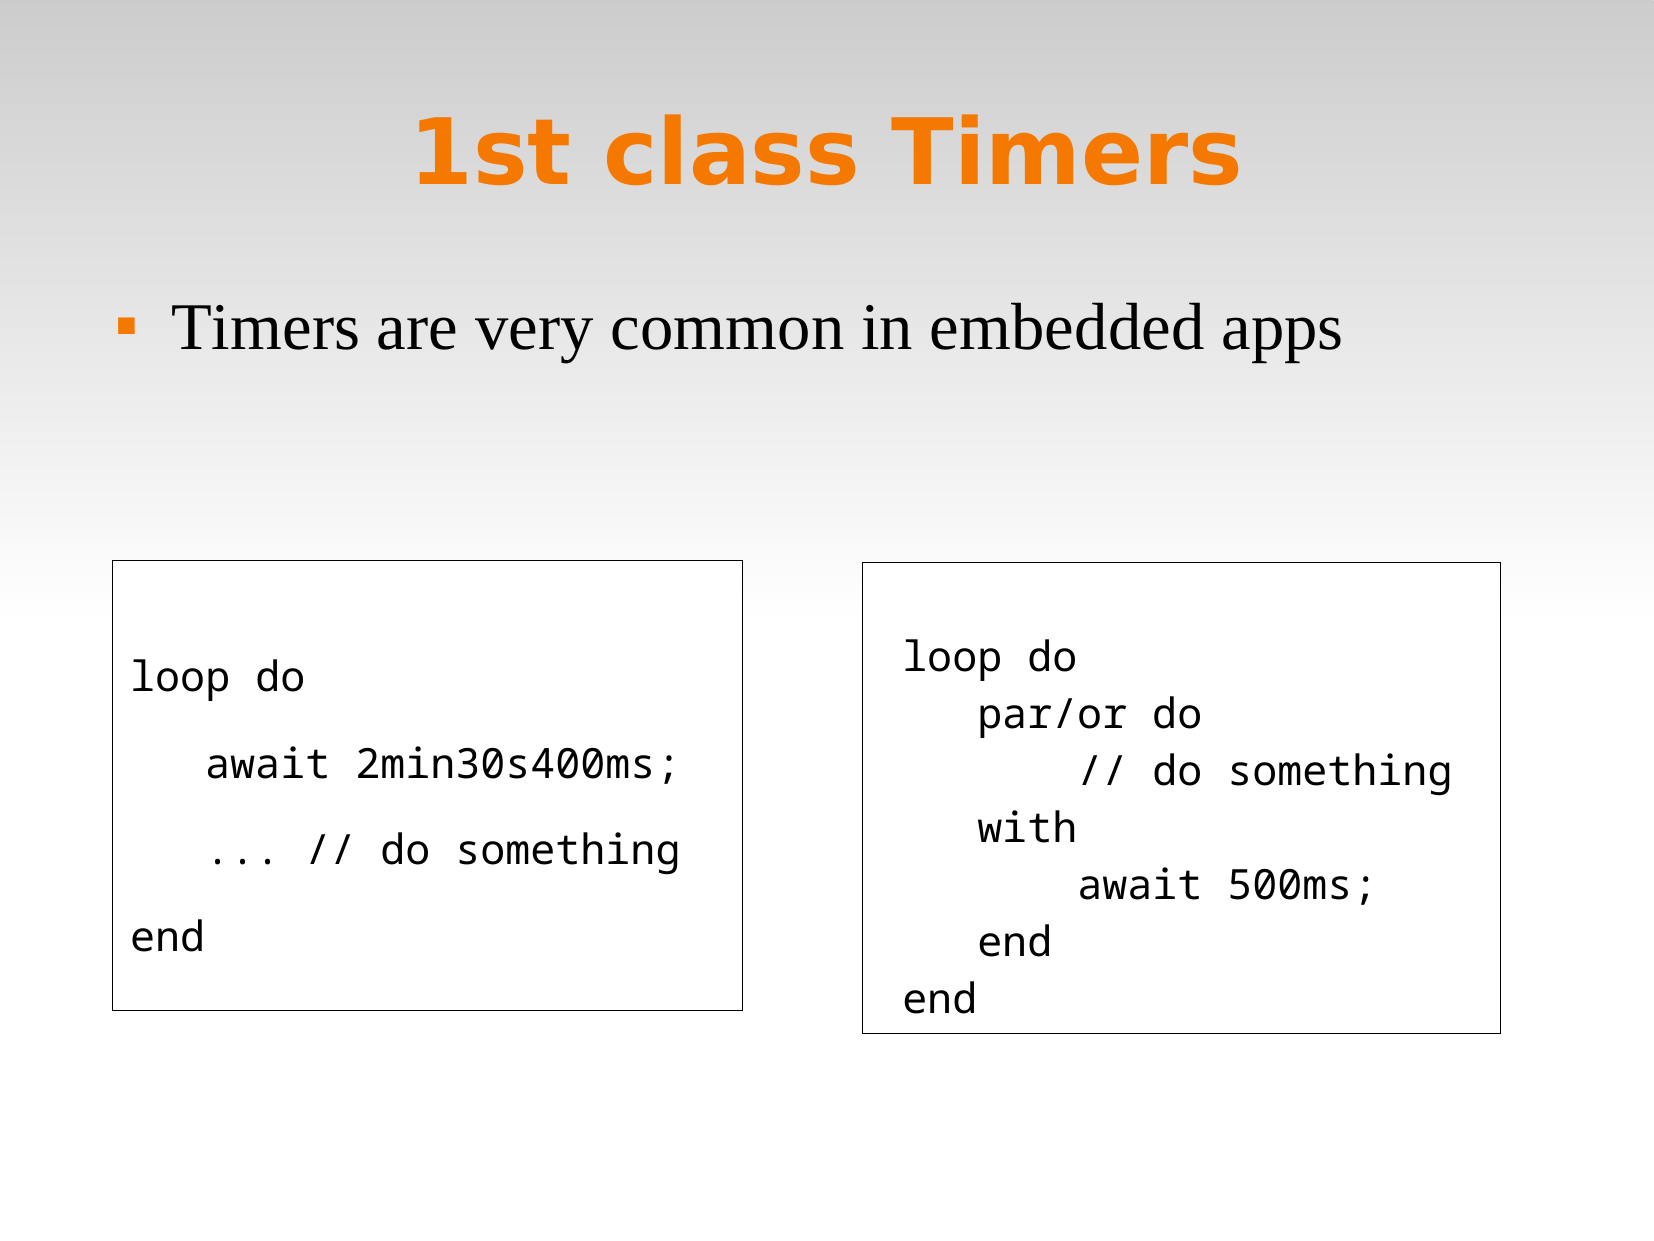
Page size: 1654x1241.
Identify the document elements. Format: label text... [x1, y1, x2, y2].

list loop do await 2min30s400ms; ... // do something end [112, 560, 743, 1011]
text_box loop do par/or do // do something with await 500ms; end end [862, 562, 1501, 1013]
list Timers are very common in embedded apps [82, 290, 1571, 1109]
title 1st class Timers [82, 49, 1571, 257]
